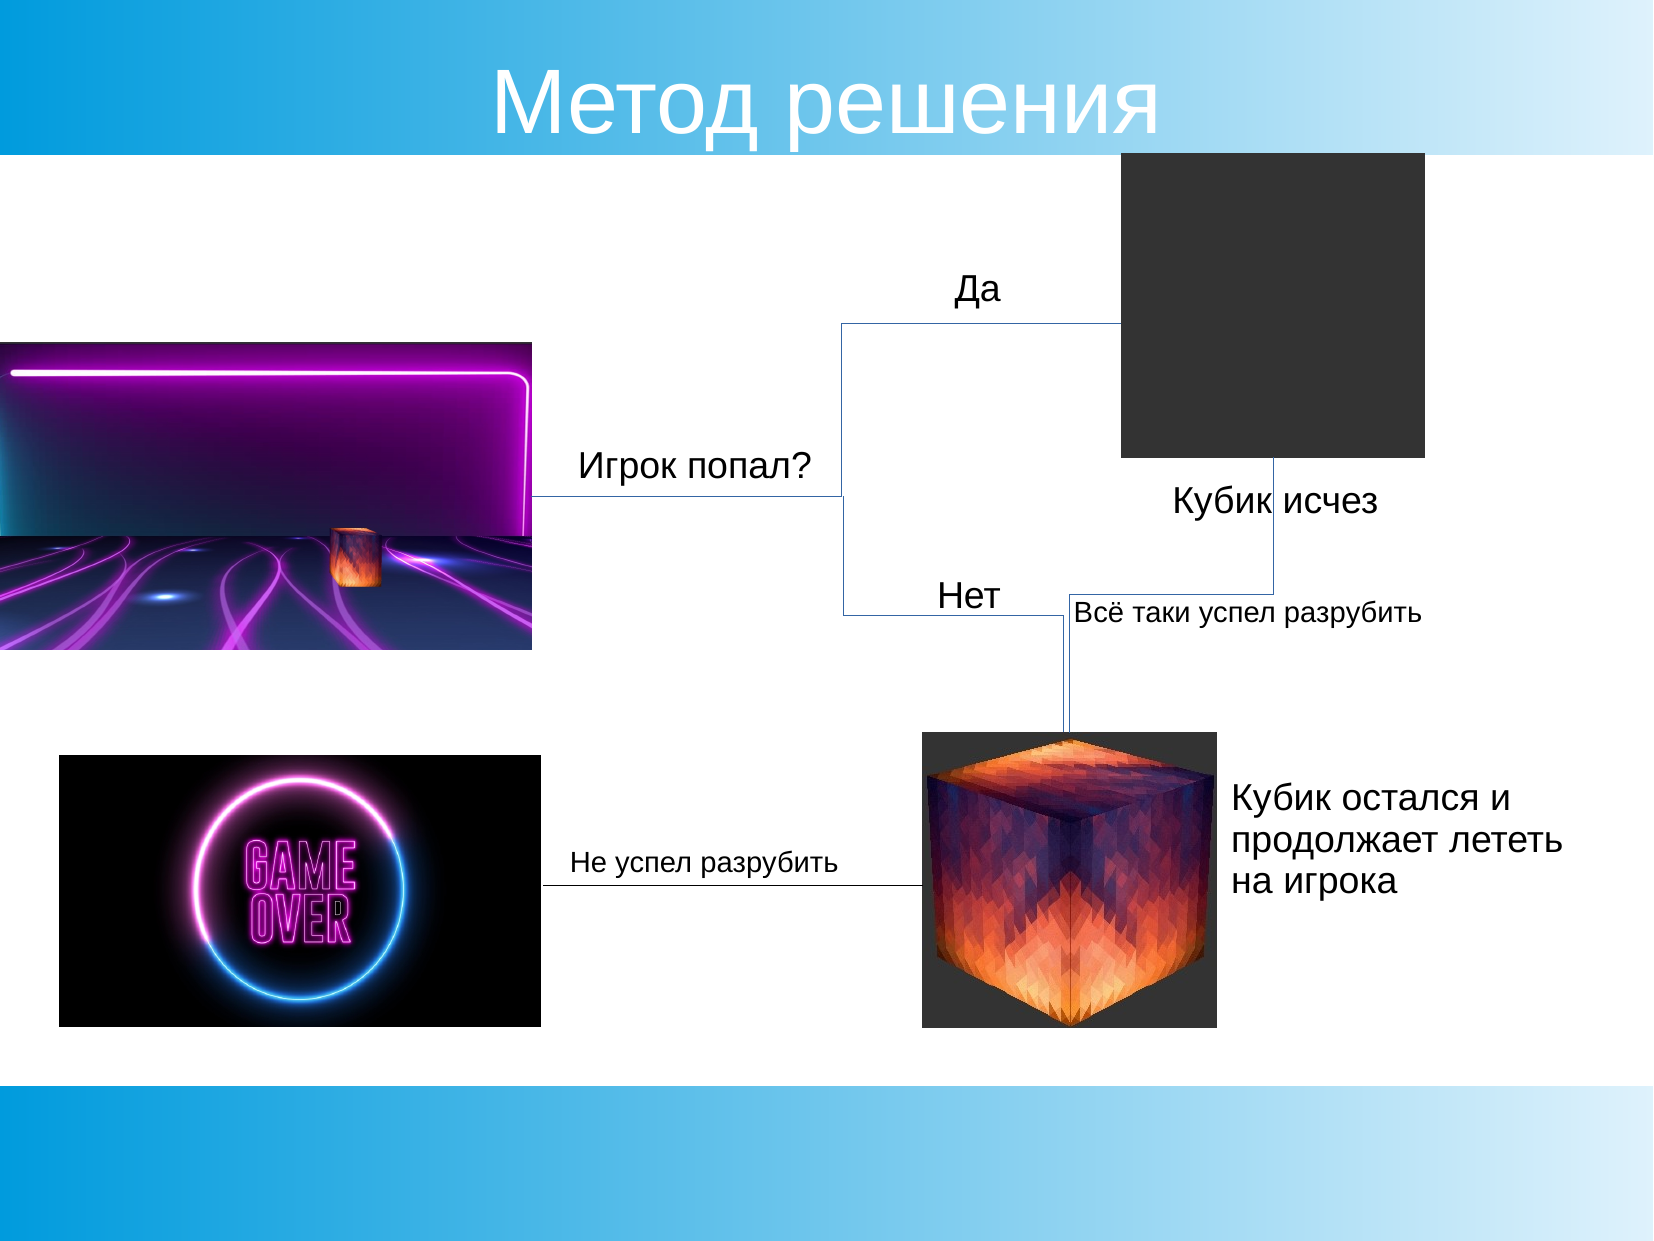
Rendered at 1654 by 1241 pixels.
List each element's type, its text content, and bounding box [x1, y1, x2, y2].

text_box Всё таки успел разрубить [1059, 588, 1438, 636]
title Метод решения [82, 49, 1571, 155]
text_box Нет [922, 566, 1016, 624]
picture [1121, 153, 1425, 458]
text_box Кубик исчез [1157, 472, 1273, 530]
text_box Да [939, 259, 1016, 317]
picture [59, 755, 541, 1028]
picture [922, 732, 1217, 1028]
text_box Игрок попал? [563, 437, 827, 494]
text_box Не успел разрубить [555, 838, 854, 886]
text_box Кубик остался и продолжает лететь на игрока [1216, 768, 1579, 910]
picture [0, 342, 532, 650]
text_box Кубик исчез [1274, 472, 1394, 530]
